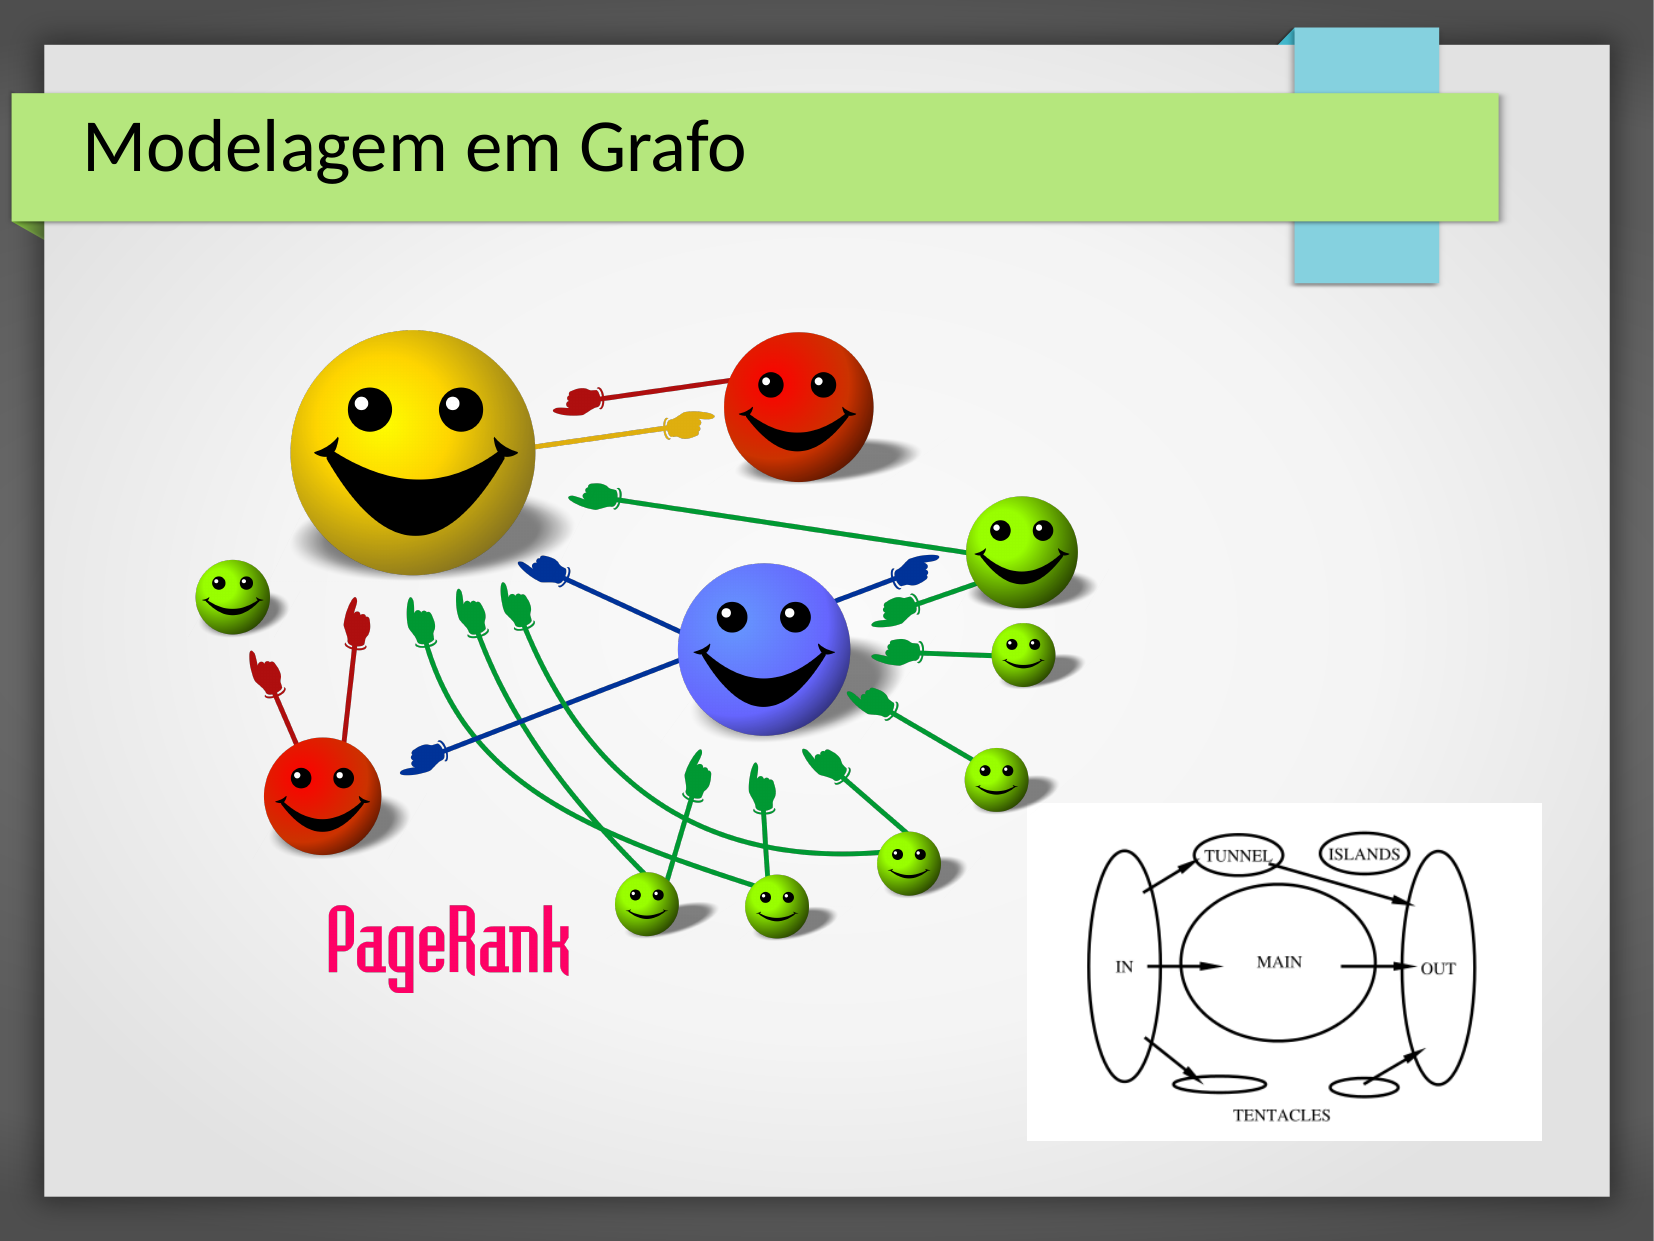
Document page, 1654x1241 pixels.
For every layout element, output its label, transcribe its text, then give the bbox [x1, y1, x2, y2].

title Modelagem em Grafo [82, 49, 1571, 257]
picture [0, 0, 1654, 1241]
